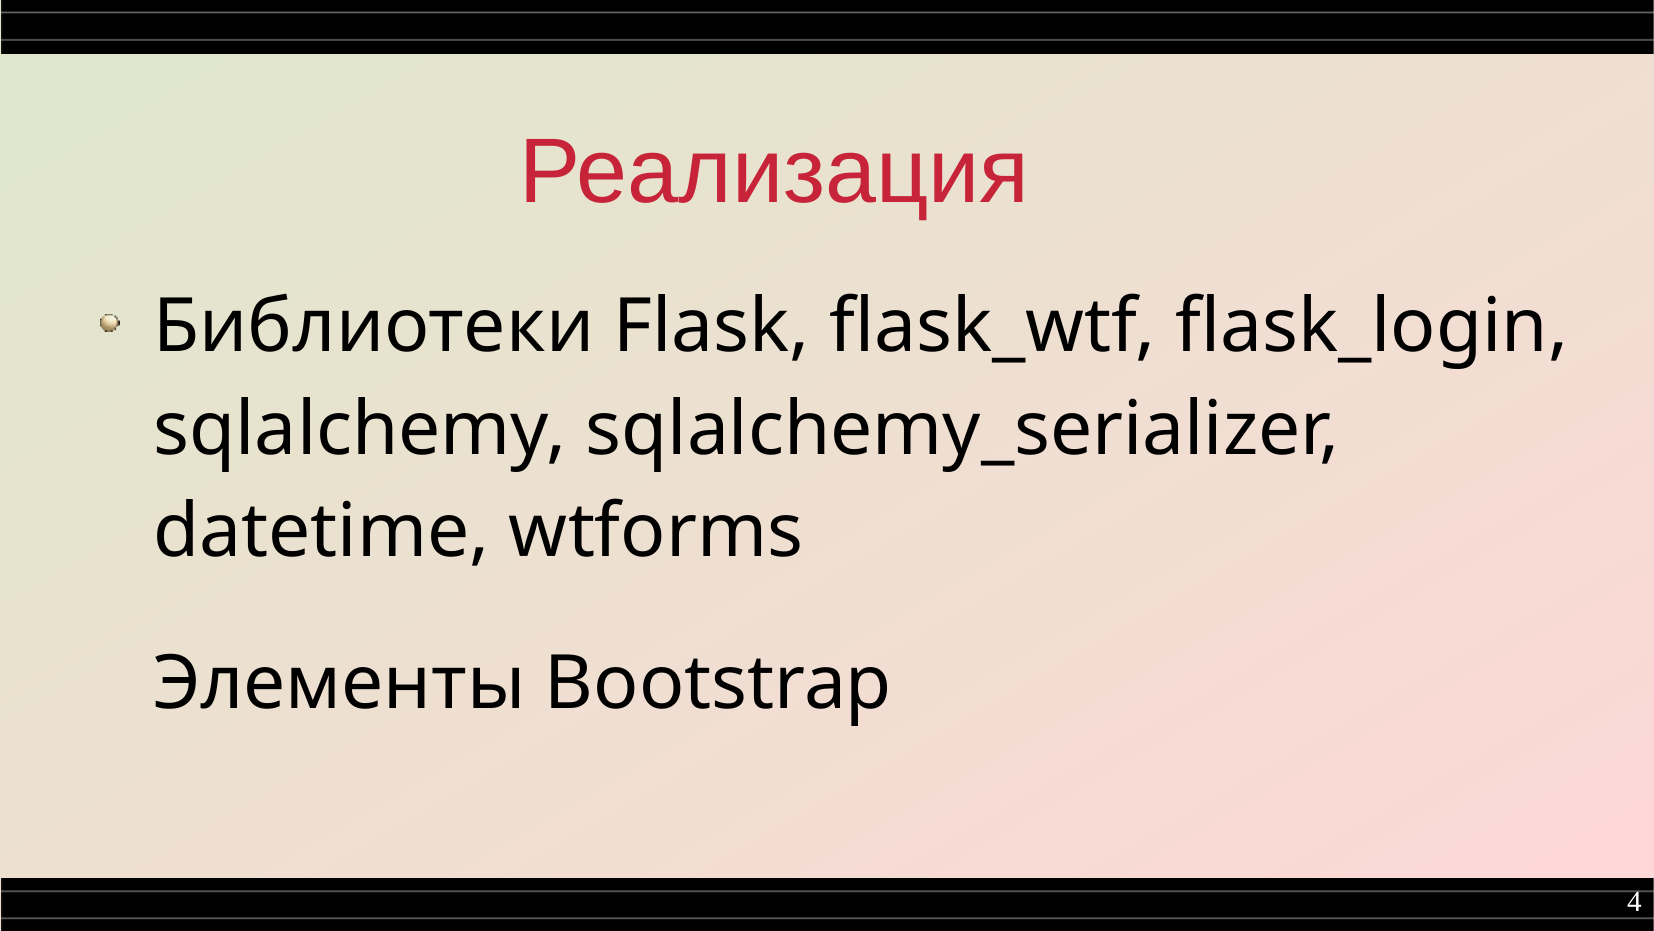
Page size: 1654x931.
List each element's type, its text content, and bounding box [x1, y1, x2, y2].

picture [1, 0, 1654, 54]
list Библиотеки Flask, flask_wtf, flask_login, sqlalchemy, sqlalchemy_serializer, datetime, wtforms Элементы Bootstrap [82, 271, 1571, 758]
title Реализация [519, 92, 1063, 249]
picture [1, 878, 1654, 931]
